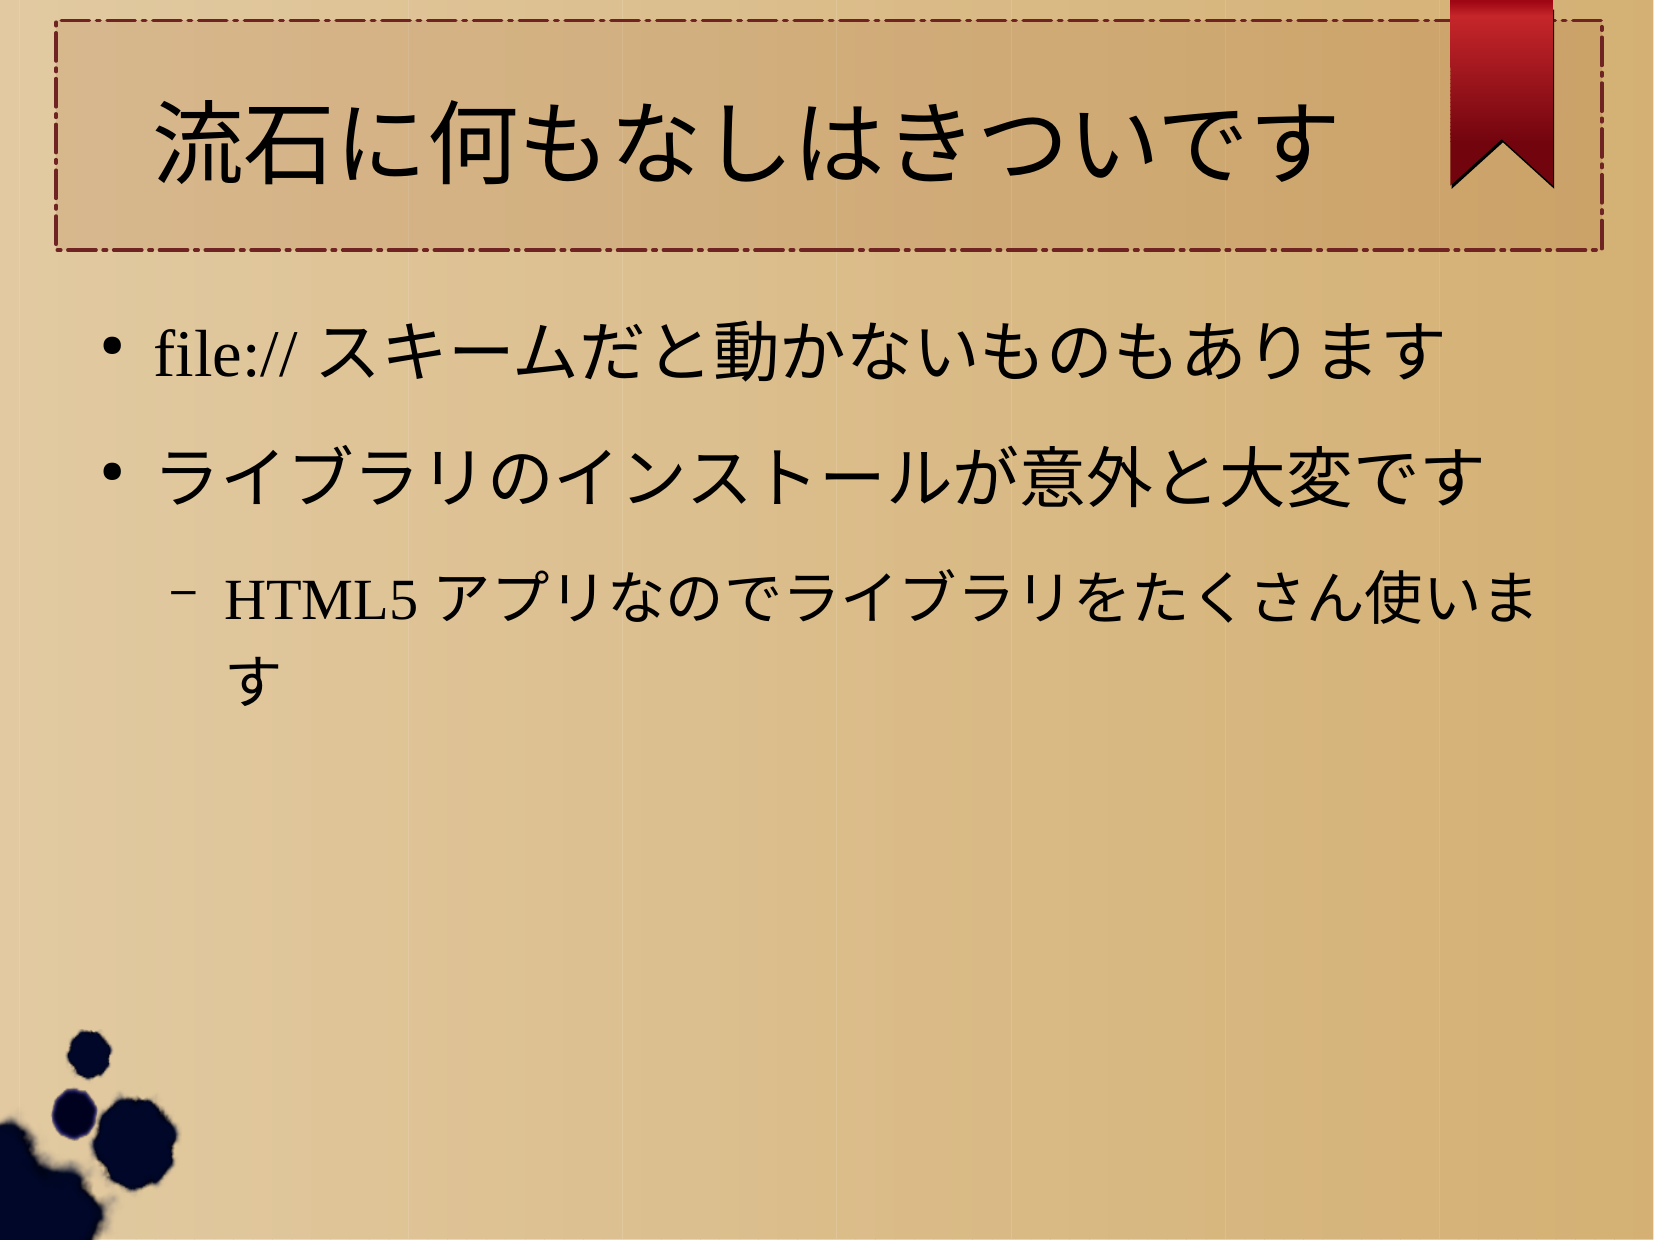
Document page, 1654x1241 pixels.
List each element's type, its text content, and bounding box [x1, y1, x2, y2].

list file:// スキームだと動かないものもあります ライブラリのインストールが意外と大変です HTML5 アプリなのでライブラリをたくさん使います [82, 299, 1571, 1019]
title 流石に何もなしはきついです [82, 47, 1412, 229]
